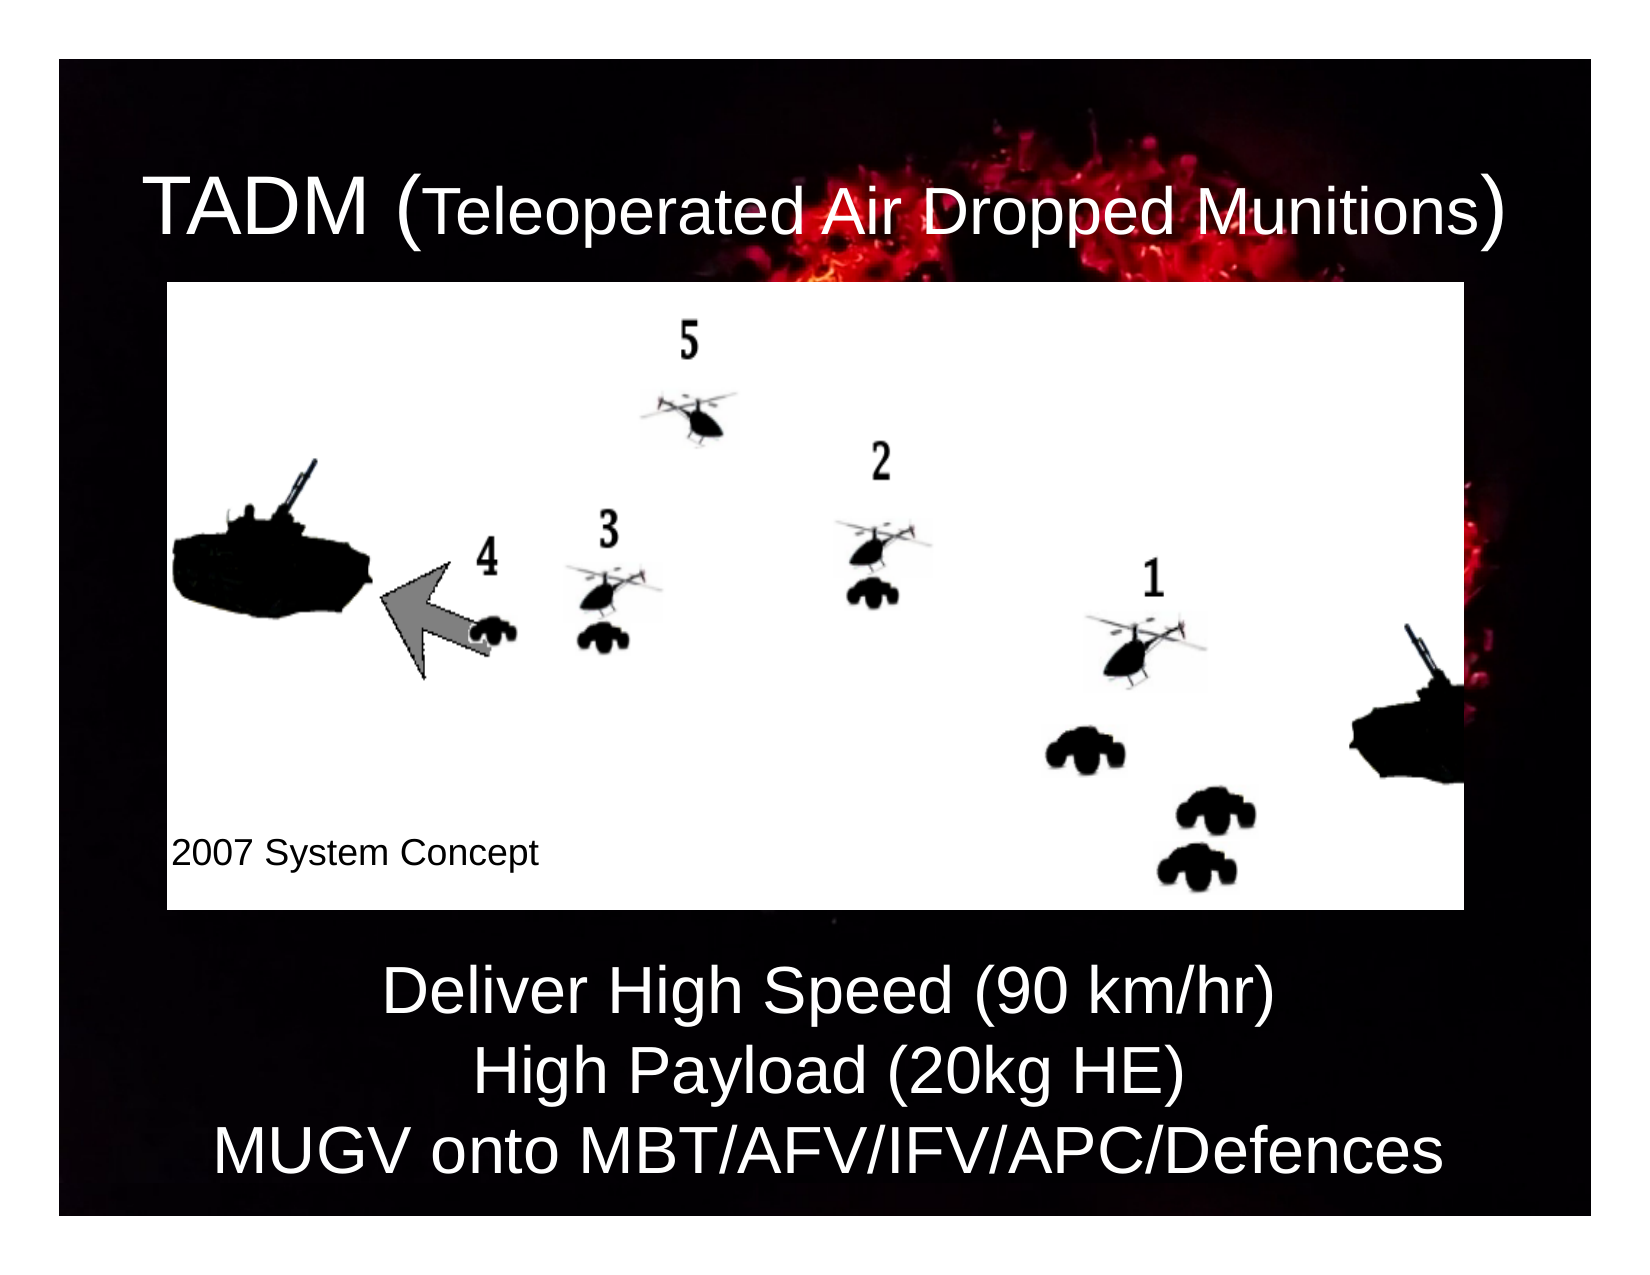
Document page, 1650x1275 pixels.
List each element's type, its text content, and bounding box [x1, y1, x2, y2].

text_box Deliver High Speed (90 km/hr) High Payload (20kg HE) MUGV onto MBT/AFV/IFV/APC/Defences [72, 731, 1605, 1275]
picture [59, 59, 1591, 1216]
text_box TADM (Teleoperated Air Dropped Munitions) [135, 105, 1515, 299]
text_box 2007 System Concept [156, 820, 629, 1048]
